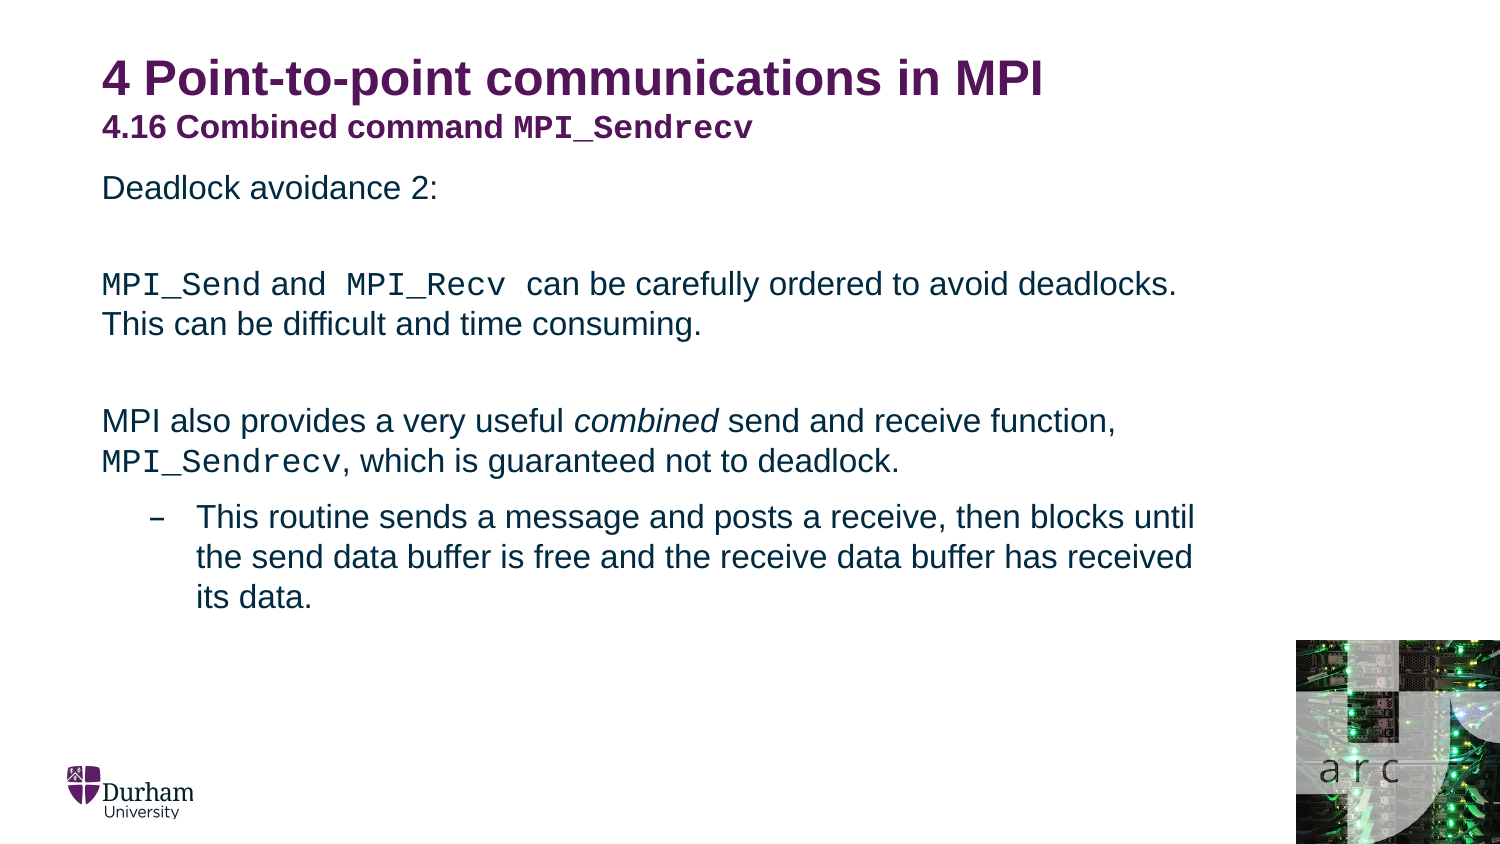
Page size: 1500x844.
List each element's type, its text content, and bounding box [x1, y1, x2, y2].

picture [67, 766, 193, 819]
title 4 Point-to-point communications in MPI 4.16 Combined command MPI_Sendrecv [101, 45, 1399, 154]
list Deadlock avoidance 2: MPI_Send and MPI_Recv can be carefully ordered to avoid deadlocks. This can be difficult and time consuming. MPI also provides a very useful combined send and receive function, MPI_Sendrecv, which is guaranteed not to deadlock. This routine sends a message and posts a receive, then blocks until the send data buffer is free and the receive data buffer has received its data. [101, 166, 1215, 751]
picture [1296, 640, 1500, 844]
